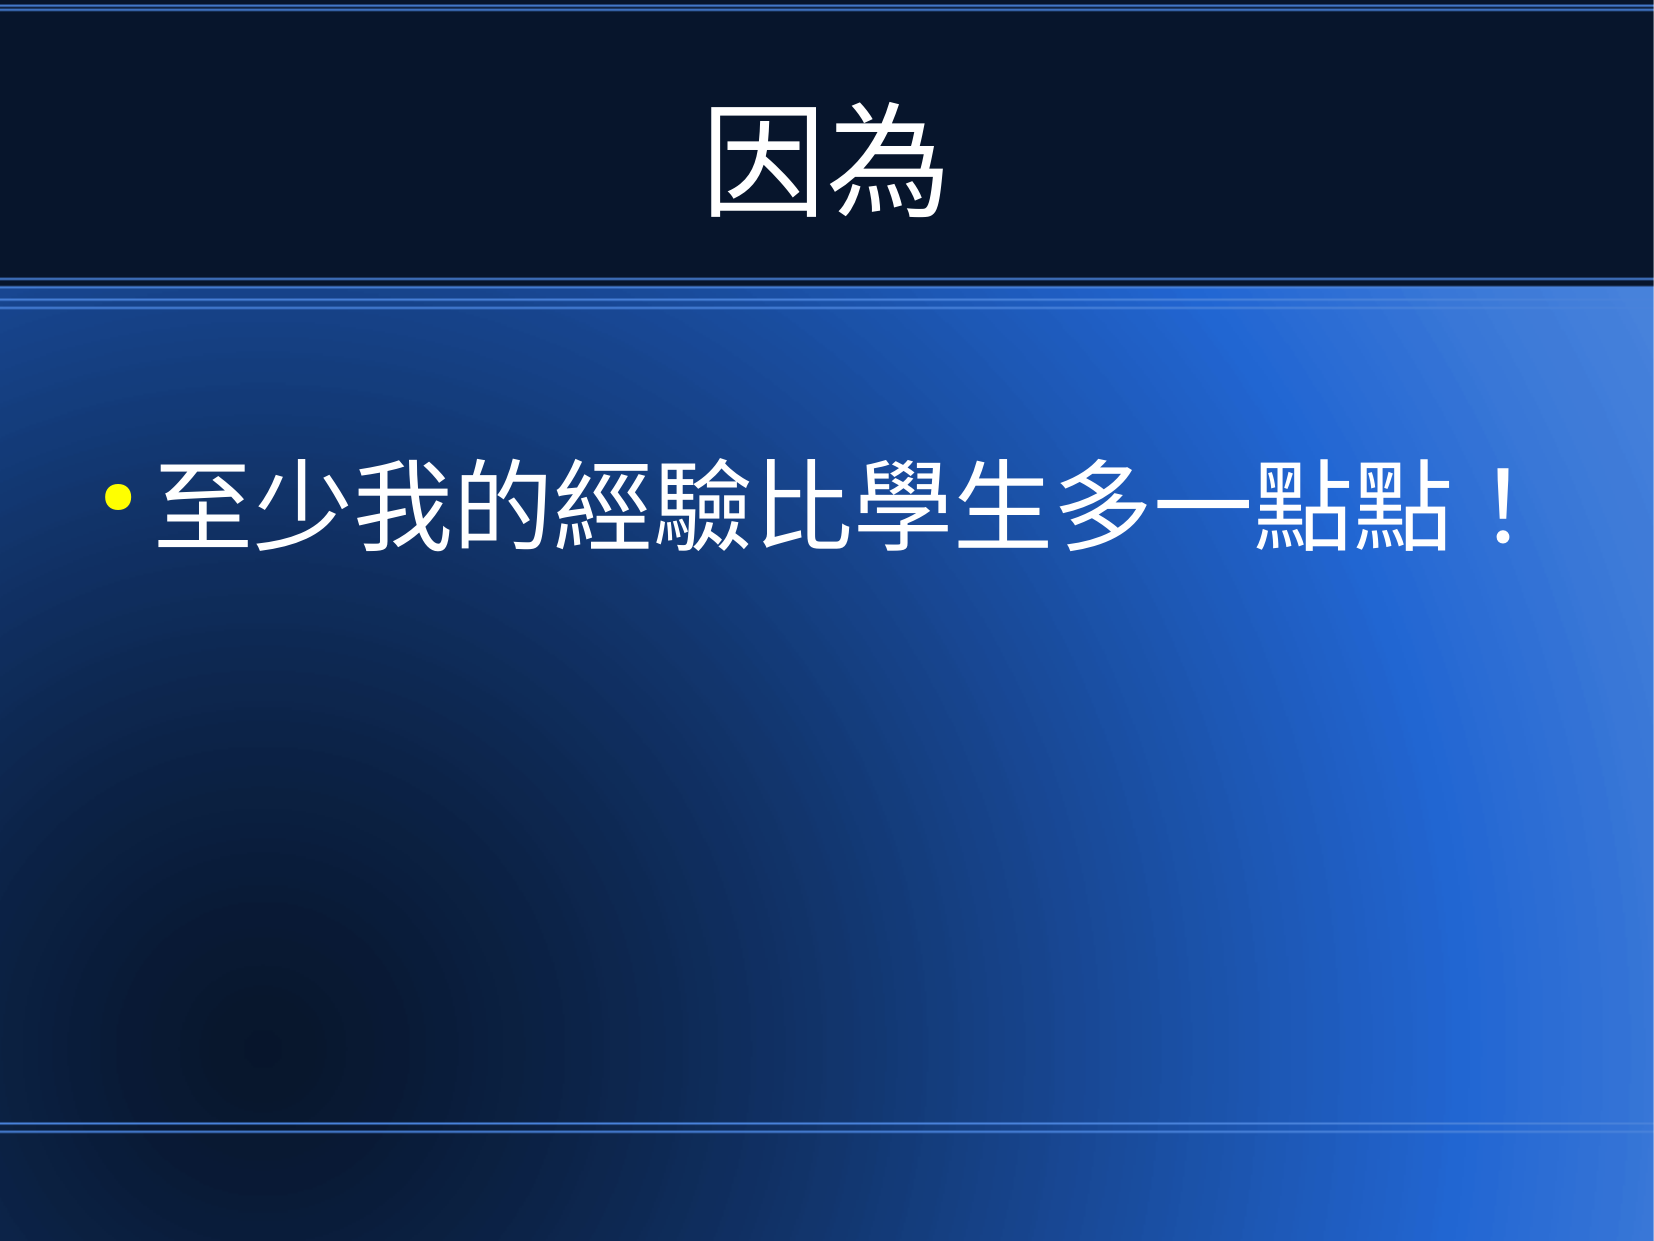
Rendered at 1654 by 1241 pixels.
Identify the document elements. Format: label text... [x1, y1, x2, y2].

title 因為 [82, 49, 1571, 257]
picture [0, 0, 1654, 1241]
list 至少我的經驗比學生多一點點！ [82, 355, 1571, 1241]
